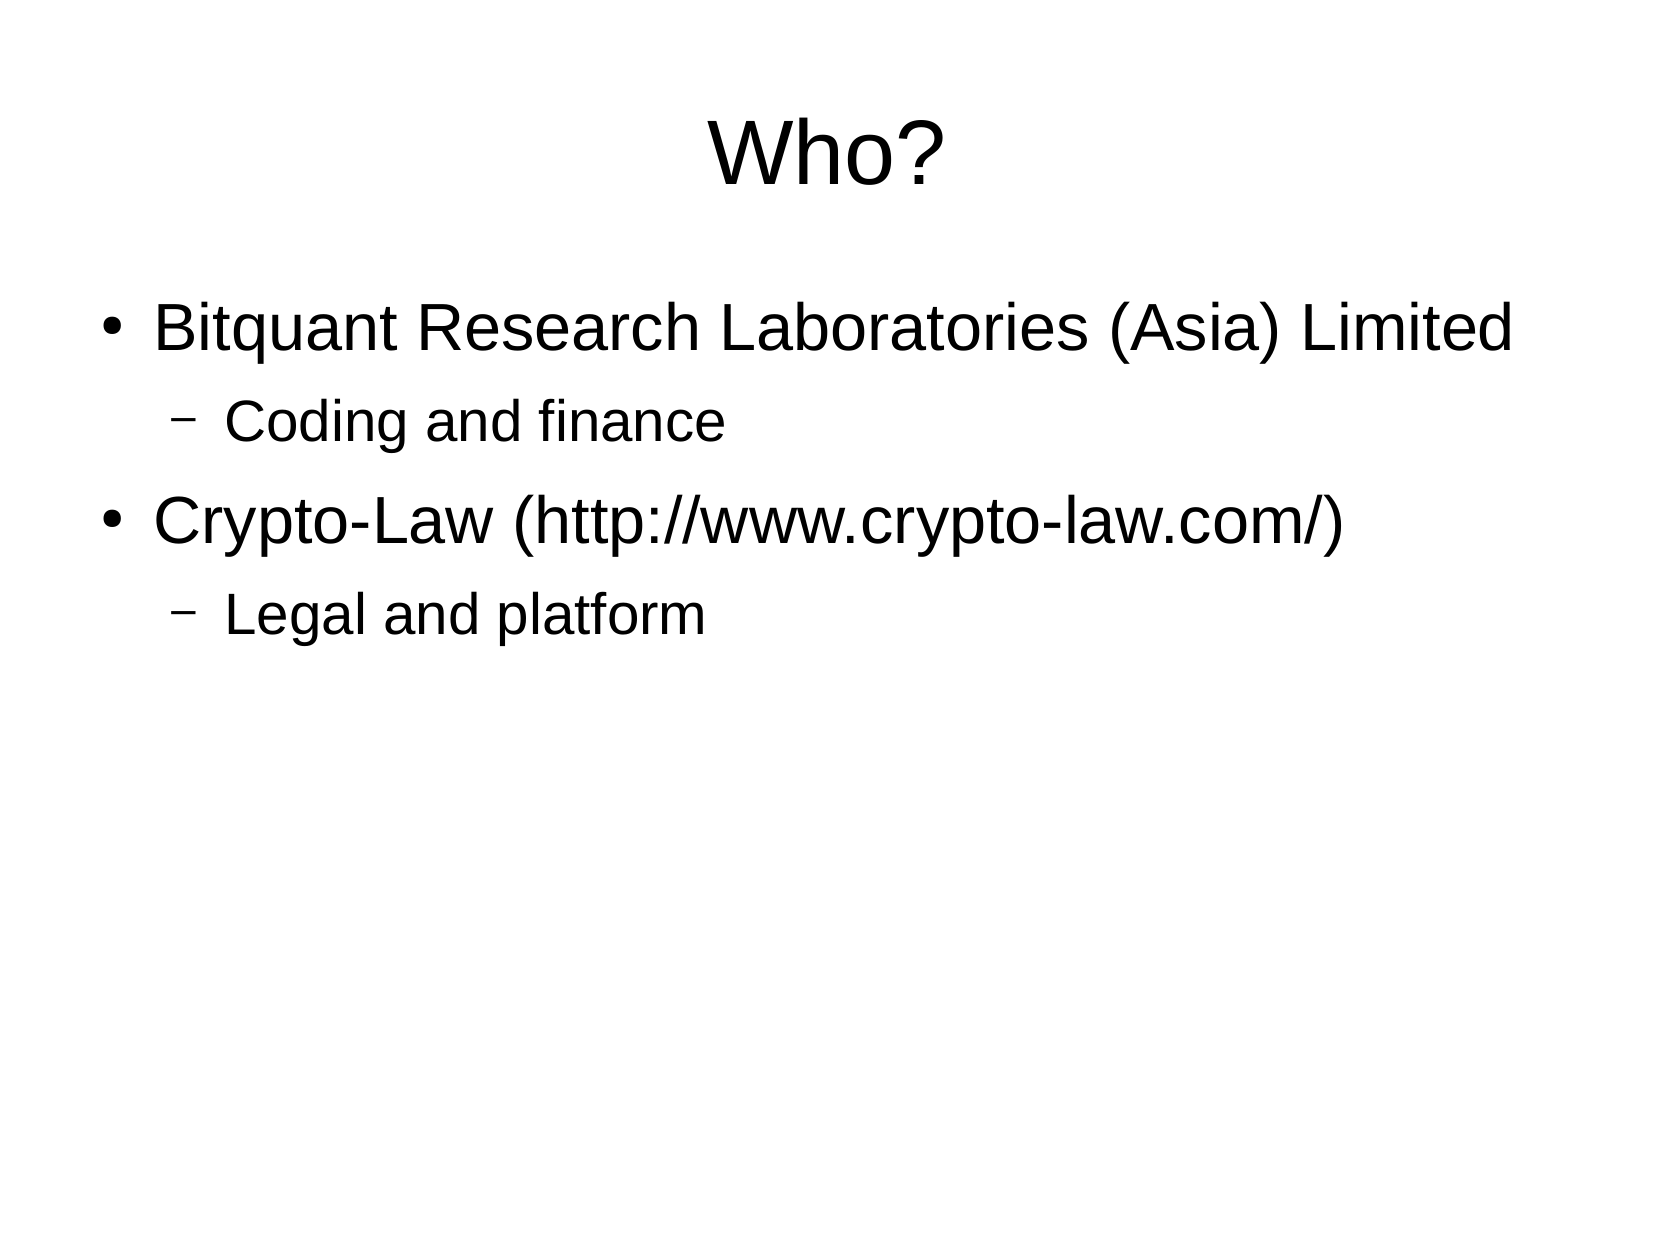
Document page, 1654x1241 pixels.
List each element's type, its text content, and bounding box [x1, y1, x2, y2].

list Bitquant Research Laboratories (Asia) Limited Coding and finance Crypto-Law (http://www.crypto-law.com/) Legal and platform [82, 290, 1571, 1010]
title Who? [82, 49, 1571, 257]
